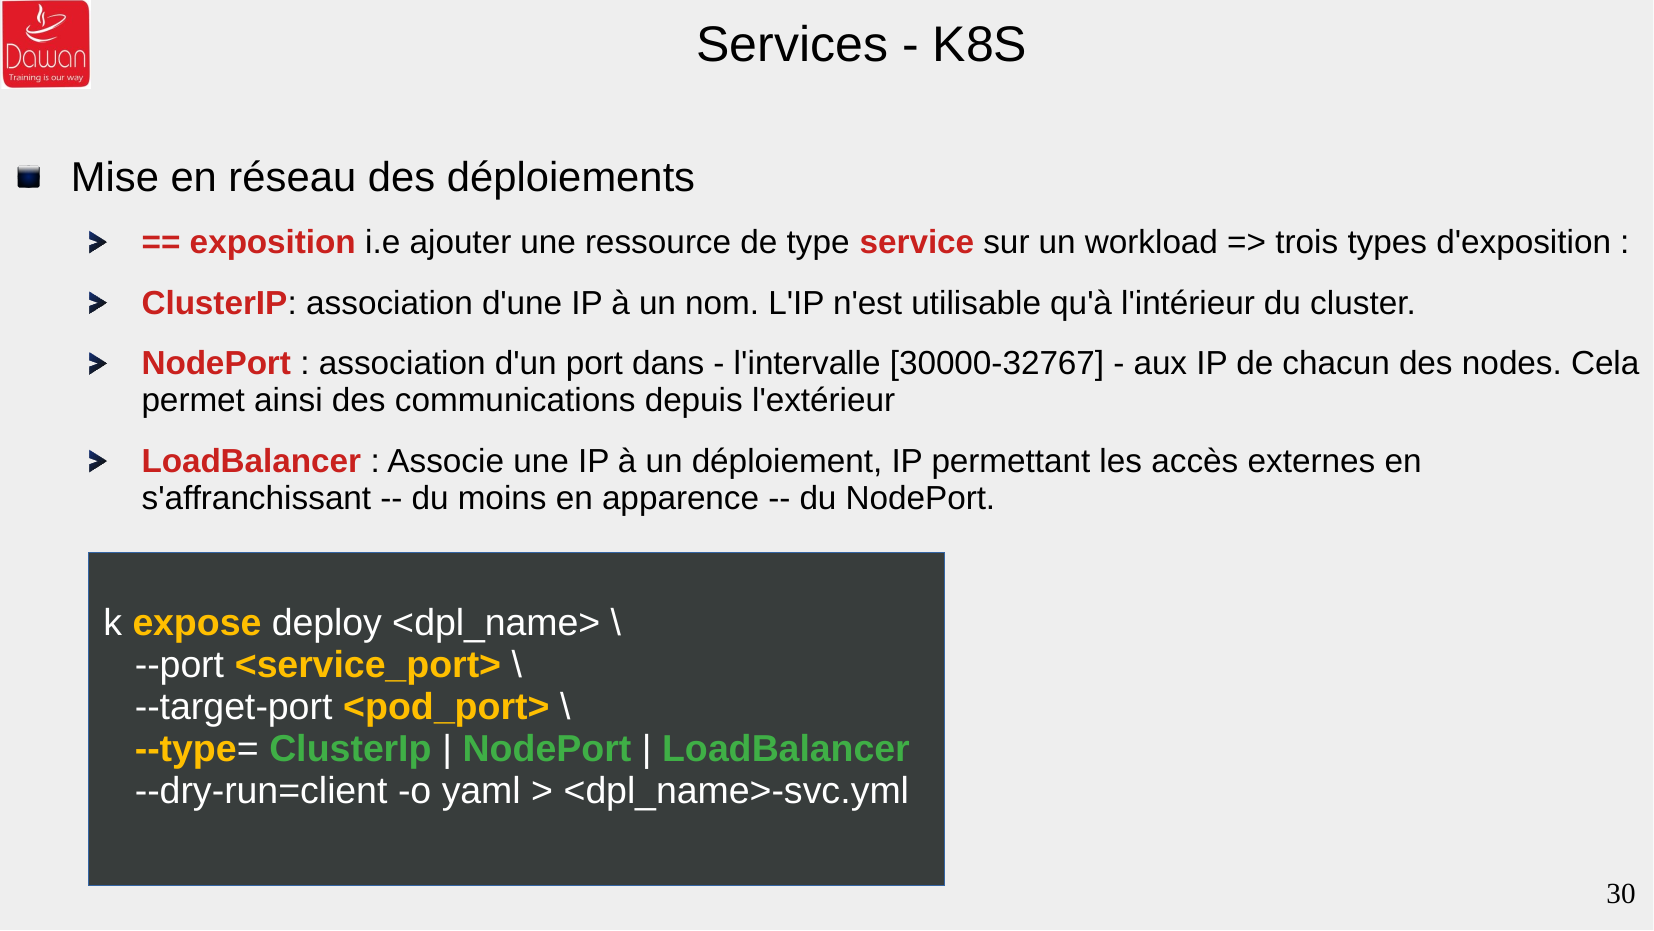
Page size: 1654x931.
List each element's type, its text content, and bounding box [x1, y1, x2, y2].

title Services - K8S [366, 0, 1287, 88]
list Mise en réseau des déploiements == exposition i.e ajouter une ressource de type service sur un workload => trois types d'exposition : ClusterIP: association d'une IP à un nom. L'IP n'est utilisable qu'à l'intérieur du cluster. NodePort : association d'un port dans - l'intervalle [30000-32767] - aux IP de chacun des nodes. Cela permet ainsi des communications depuis l'extérieur LoadBalancer : Associe une IP à un déploiement, IP permettant les accès externes en s'affranchissant -- du moins en apparence -- du NodePort. [0, 88, 1654, 886]
picture [1, 0, 91, 88]
text_box k expose deploy <dpl_name> \ --port <service_port> \ --target-port <pod_port> \ --type= ClusterIp | NodePort | LoadBalancer --dry-run=client -o yaml > <dpl_name>-svc.yml [88, 552, 945, 886]
